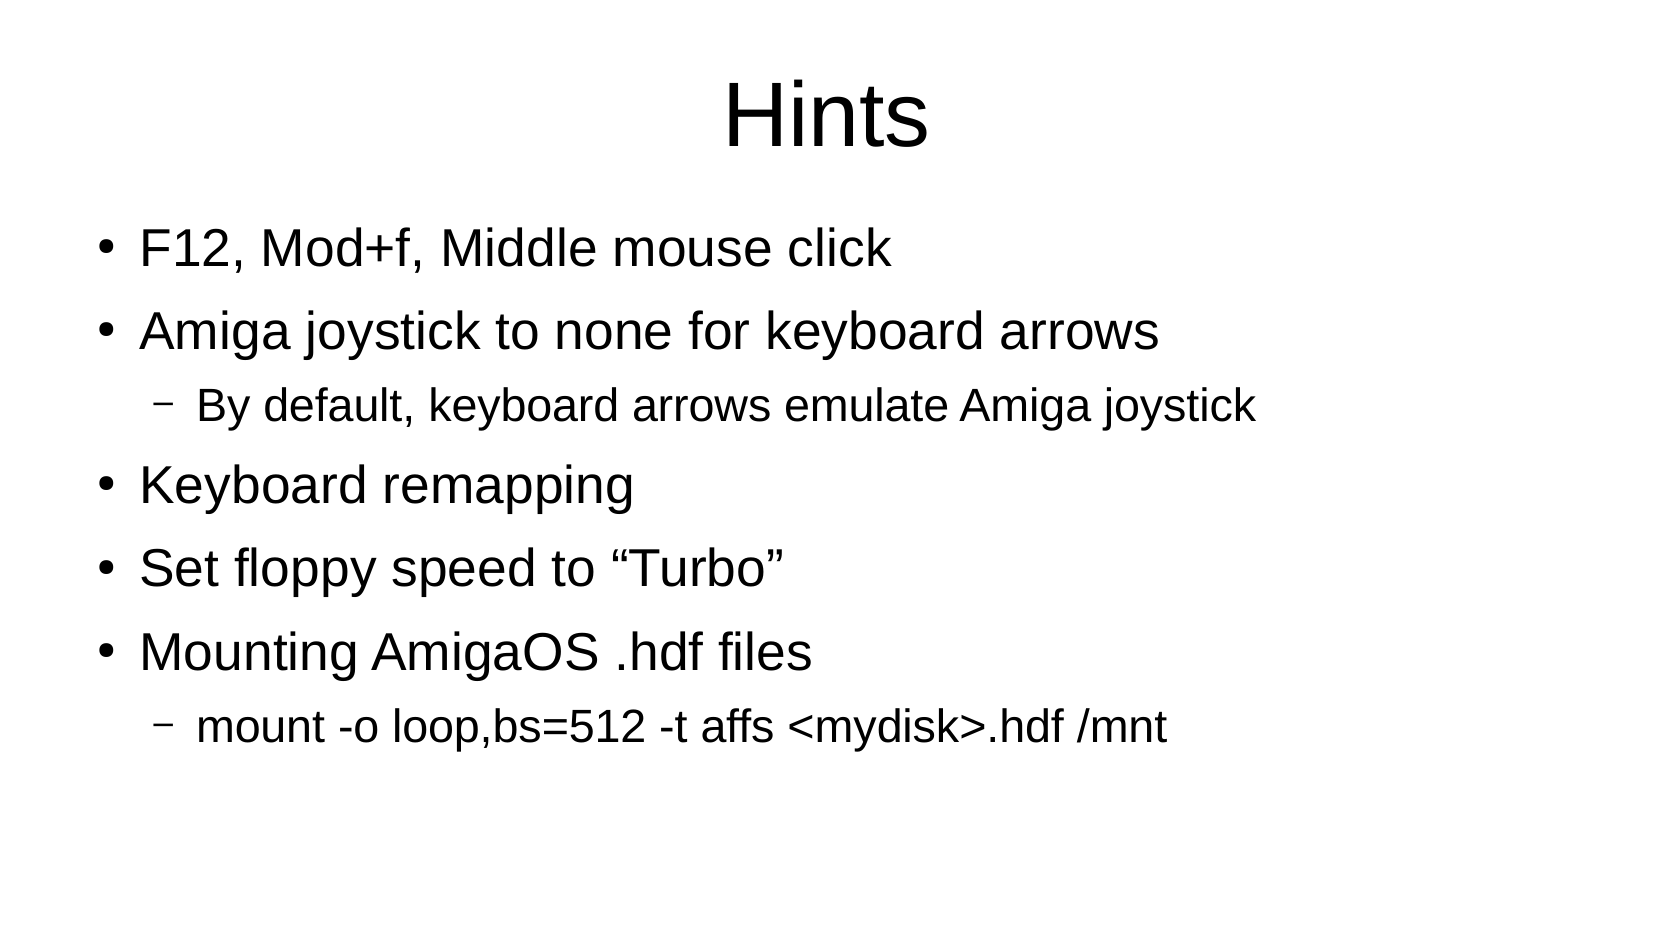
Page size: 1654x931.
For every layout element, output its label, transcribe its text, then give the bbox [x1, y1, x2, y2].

list F12, Mod+f, Middle mouse click Amiga joystick to none for keyboard arrows By default, keyboard arrows emulate Amiga joystick Keyboard remapping Set floppy speed to “Turbo” Mounting AmigaOS .hdf files mount -o loop,bs=512 -t affs <mydisk>.hdf /mnt [82, 217, 1571, 758]
title Hints [82, 37, 1571, 193]
